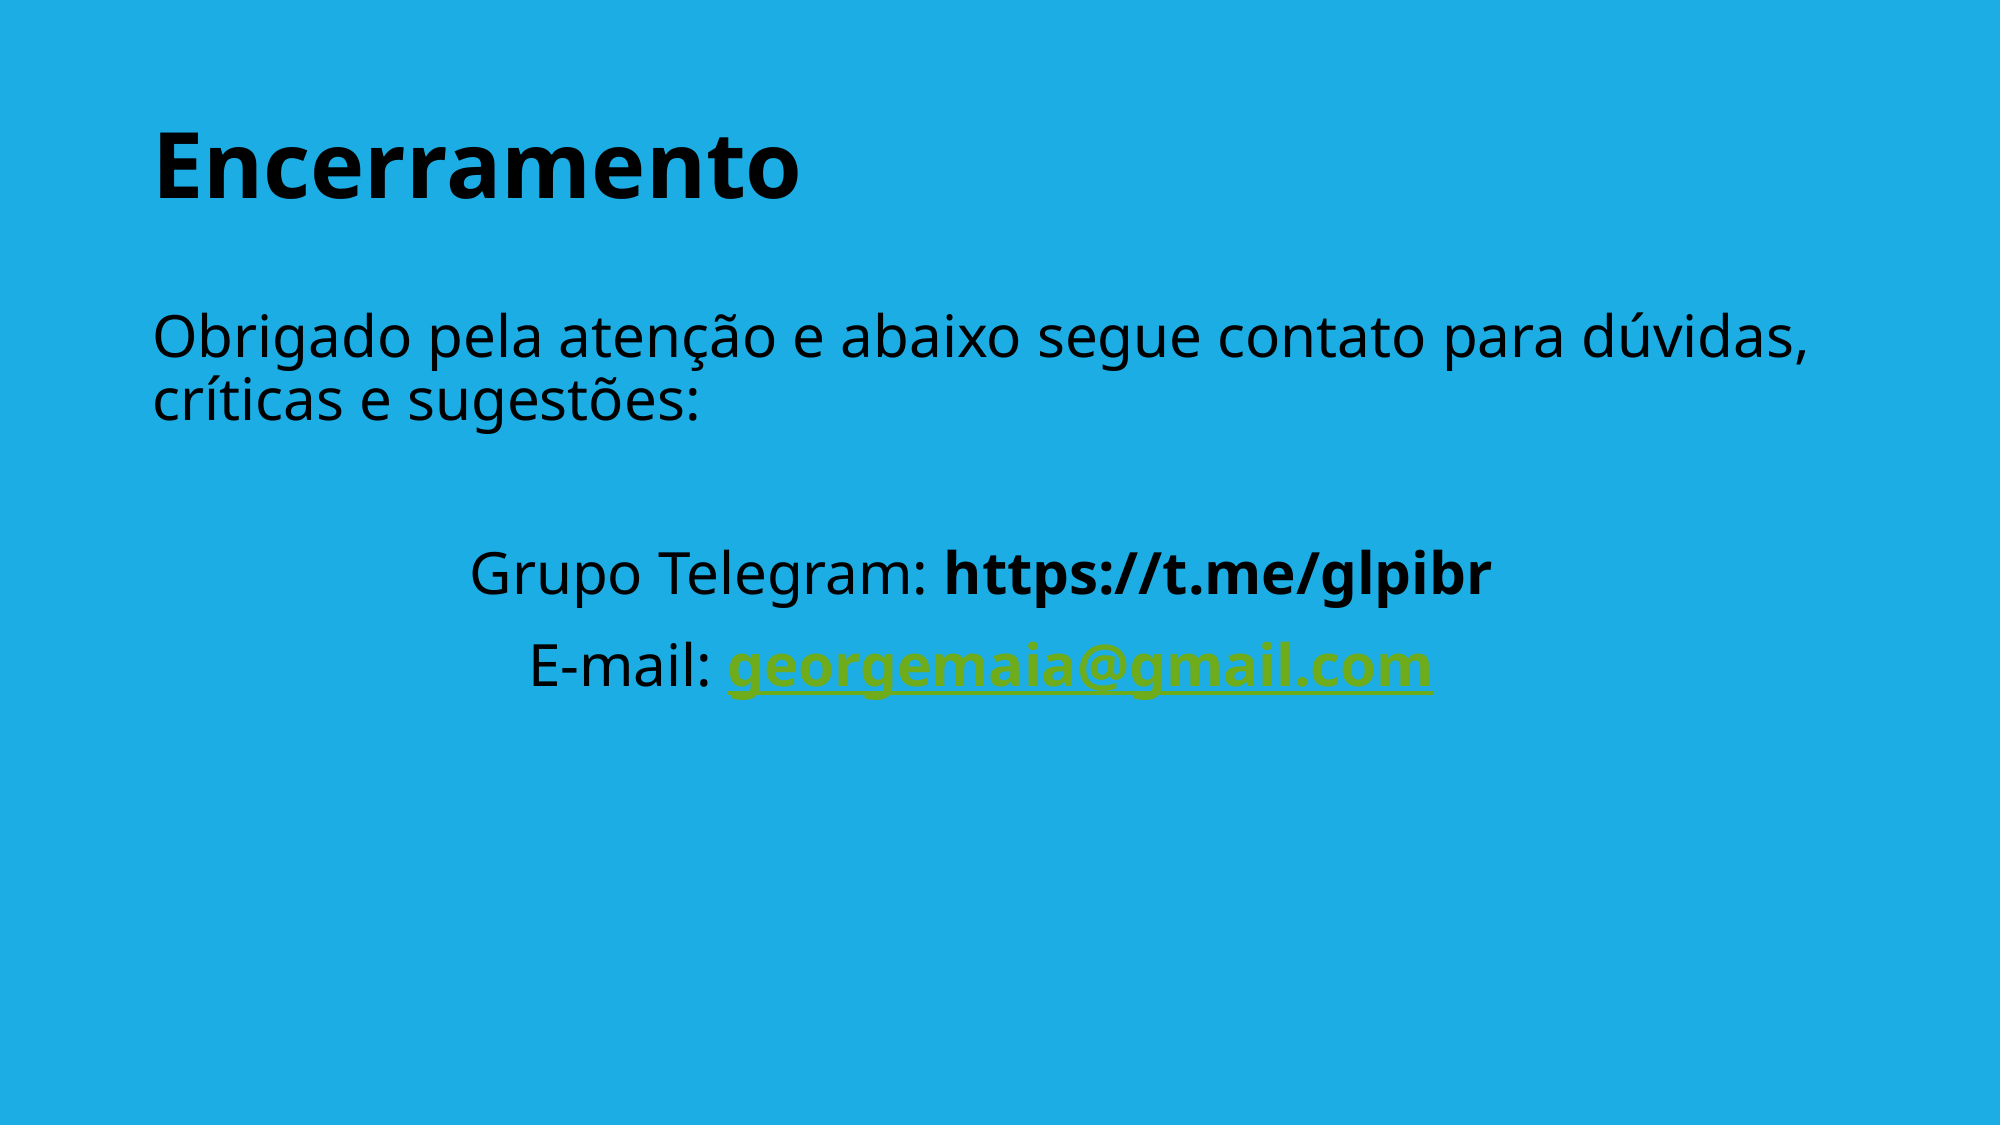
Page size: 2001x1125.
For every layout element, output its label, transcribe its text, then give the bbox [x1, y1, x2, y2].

text_box Obrigado pela atenção e abaixo segue contato para dúvidas, críticas e sugestões: Grupo Telegram: https://t.me/glpibr E-mail: georgemaia@gmail.com [137, 299, 1862, 1013]
text_box Encerramento [137, 60, 1862, 277]
